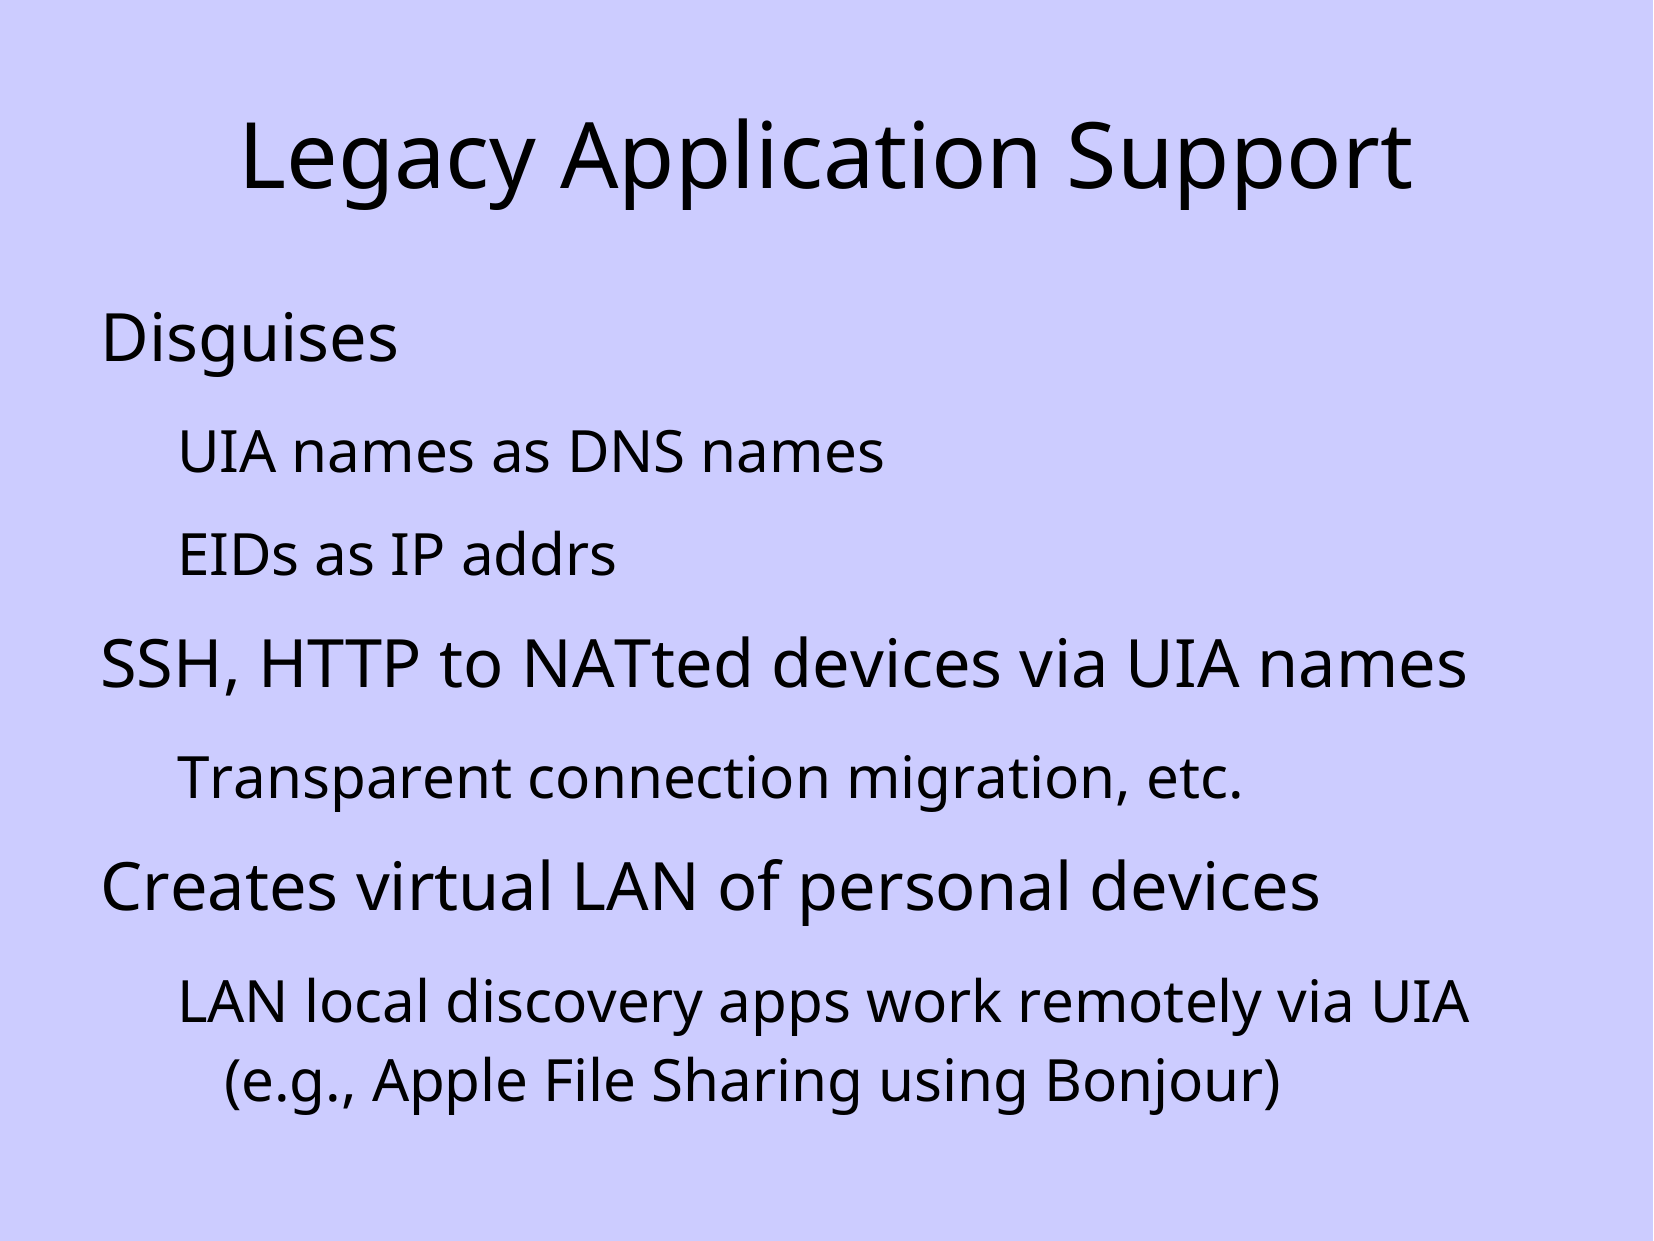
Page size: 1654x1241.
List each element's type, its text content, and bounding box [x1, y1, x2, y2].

title Legacy Application Support [82, 49, 1571, 257]
list Disguises UIA names as DNS names EIDs as IP addrs SSH, HTTP to NATted devices via UIA names Transparent connection migration, etc. Creates virtual LAN of personal devices LAN local discovery apps work remotely via UIA (e.g., Apple File Sharing using Bonjour) [82, 290, 1571, 1095]
